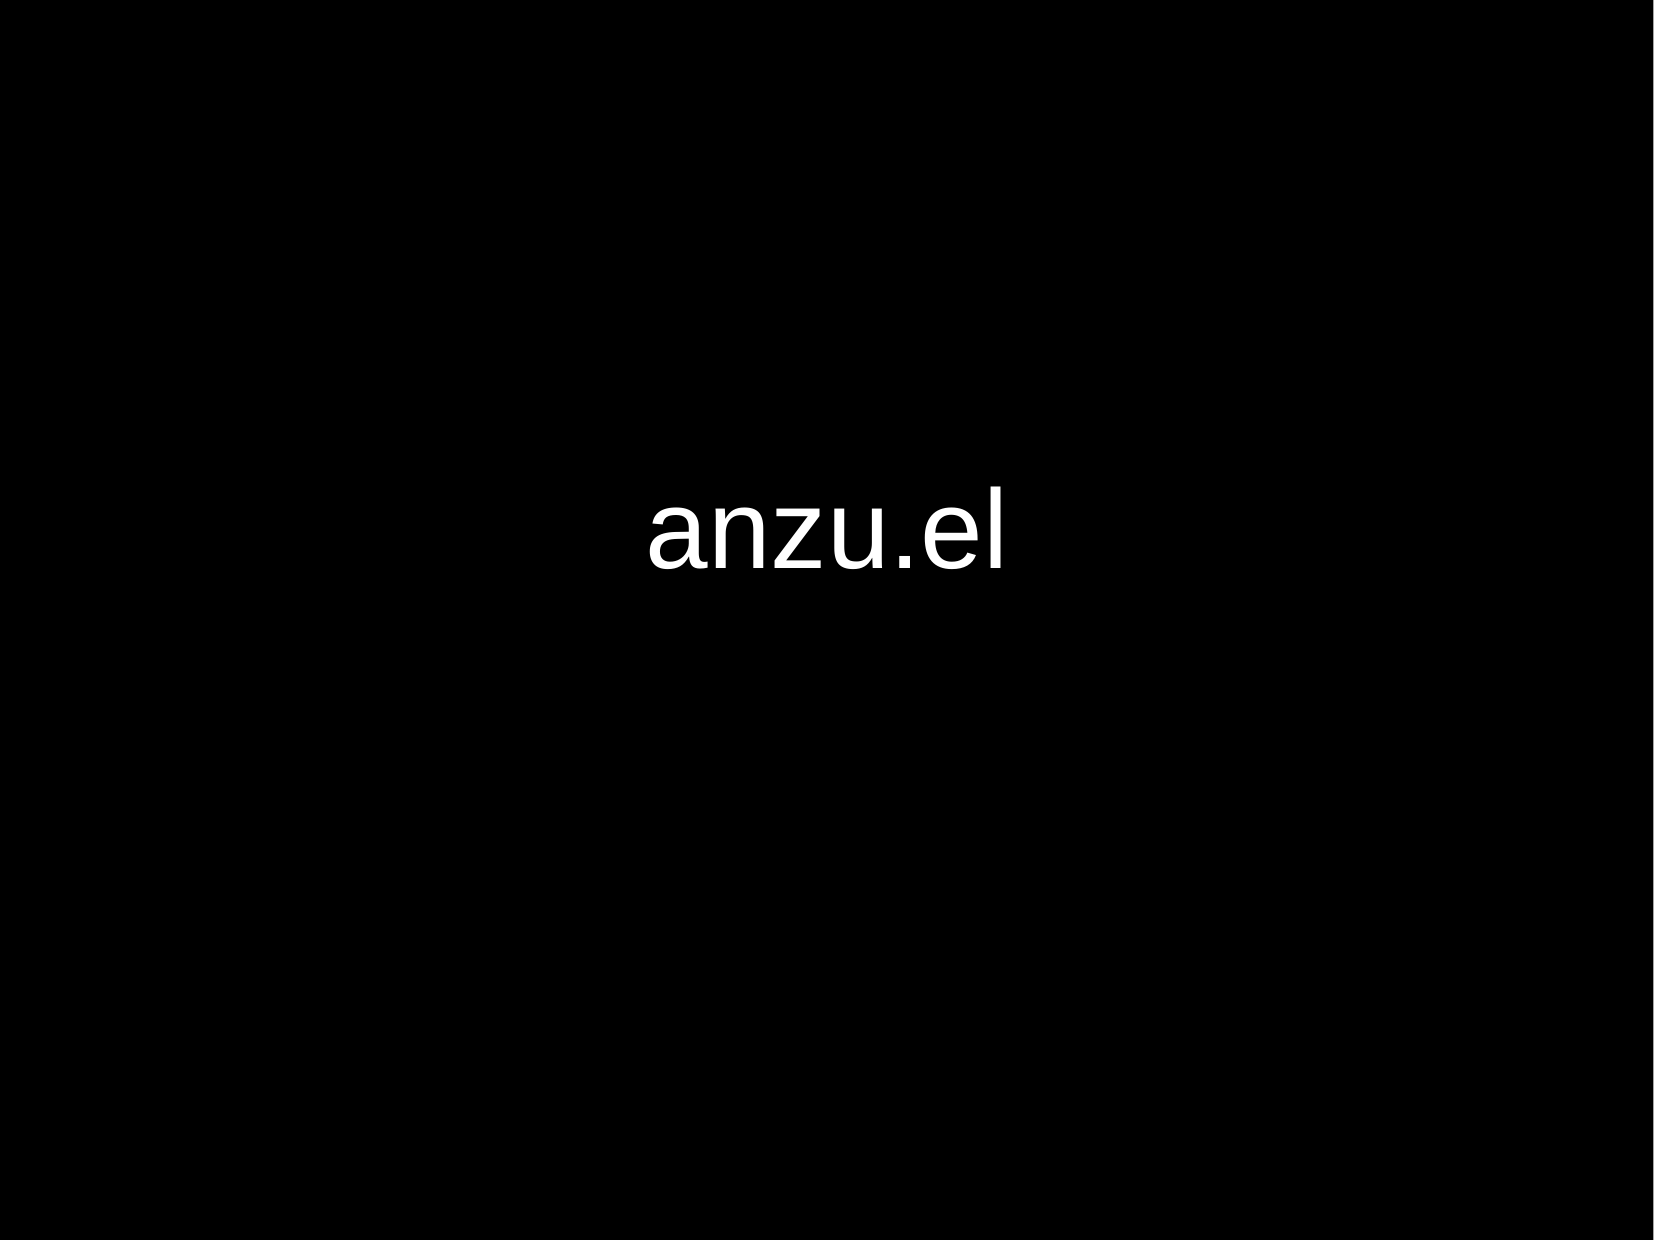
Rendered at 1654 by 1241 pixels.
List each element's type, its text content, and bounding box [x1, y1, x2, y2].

subtitle anzu.el [82, 49, 1571, 1010]
